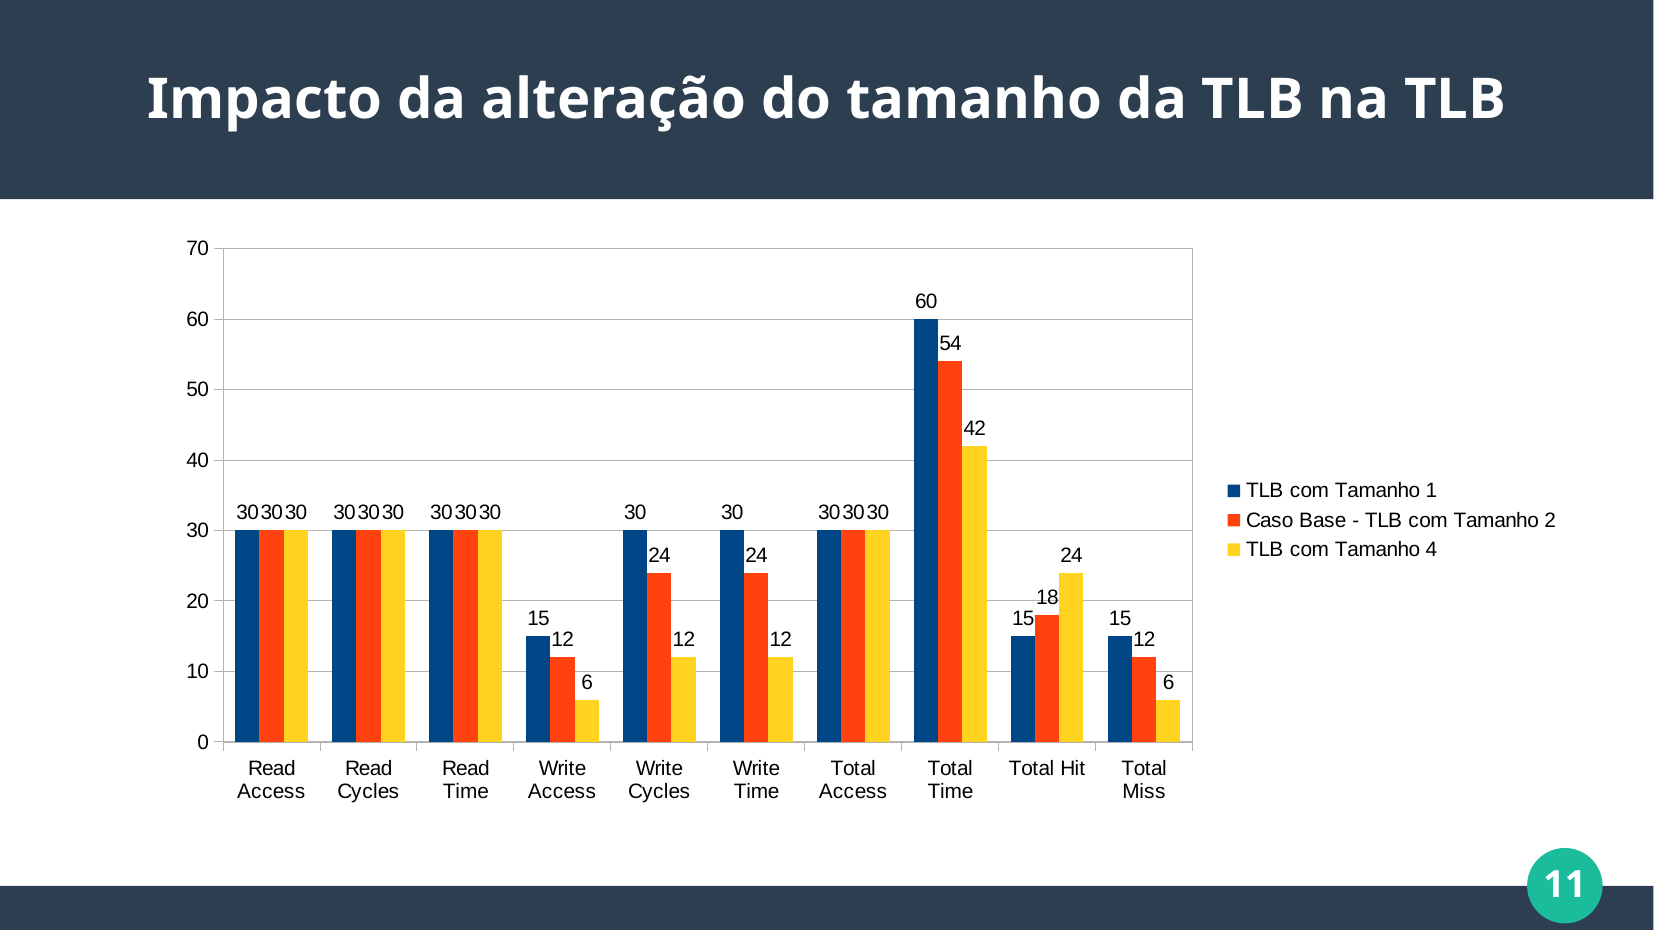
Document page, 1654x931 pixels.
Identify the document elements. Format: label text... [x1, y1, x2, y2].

chart [158, 225, 1575, 816]
title Impacto da alteração do tamanho da TLB na TLB [59, 37, 1595, 155]
